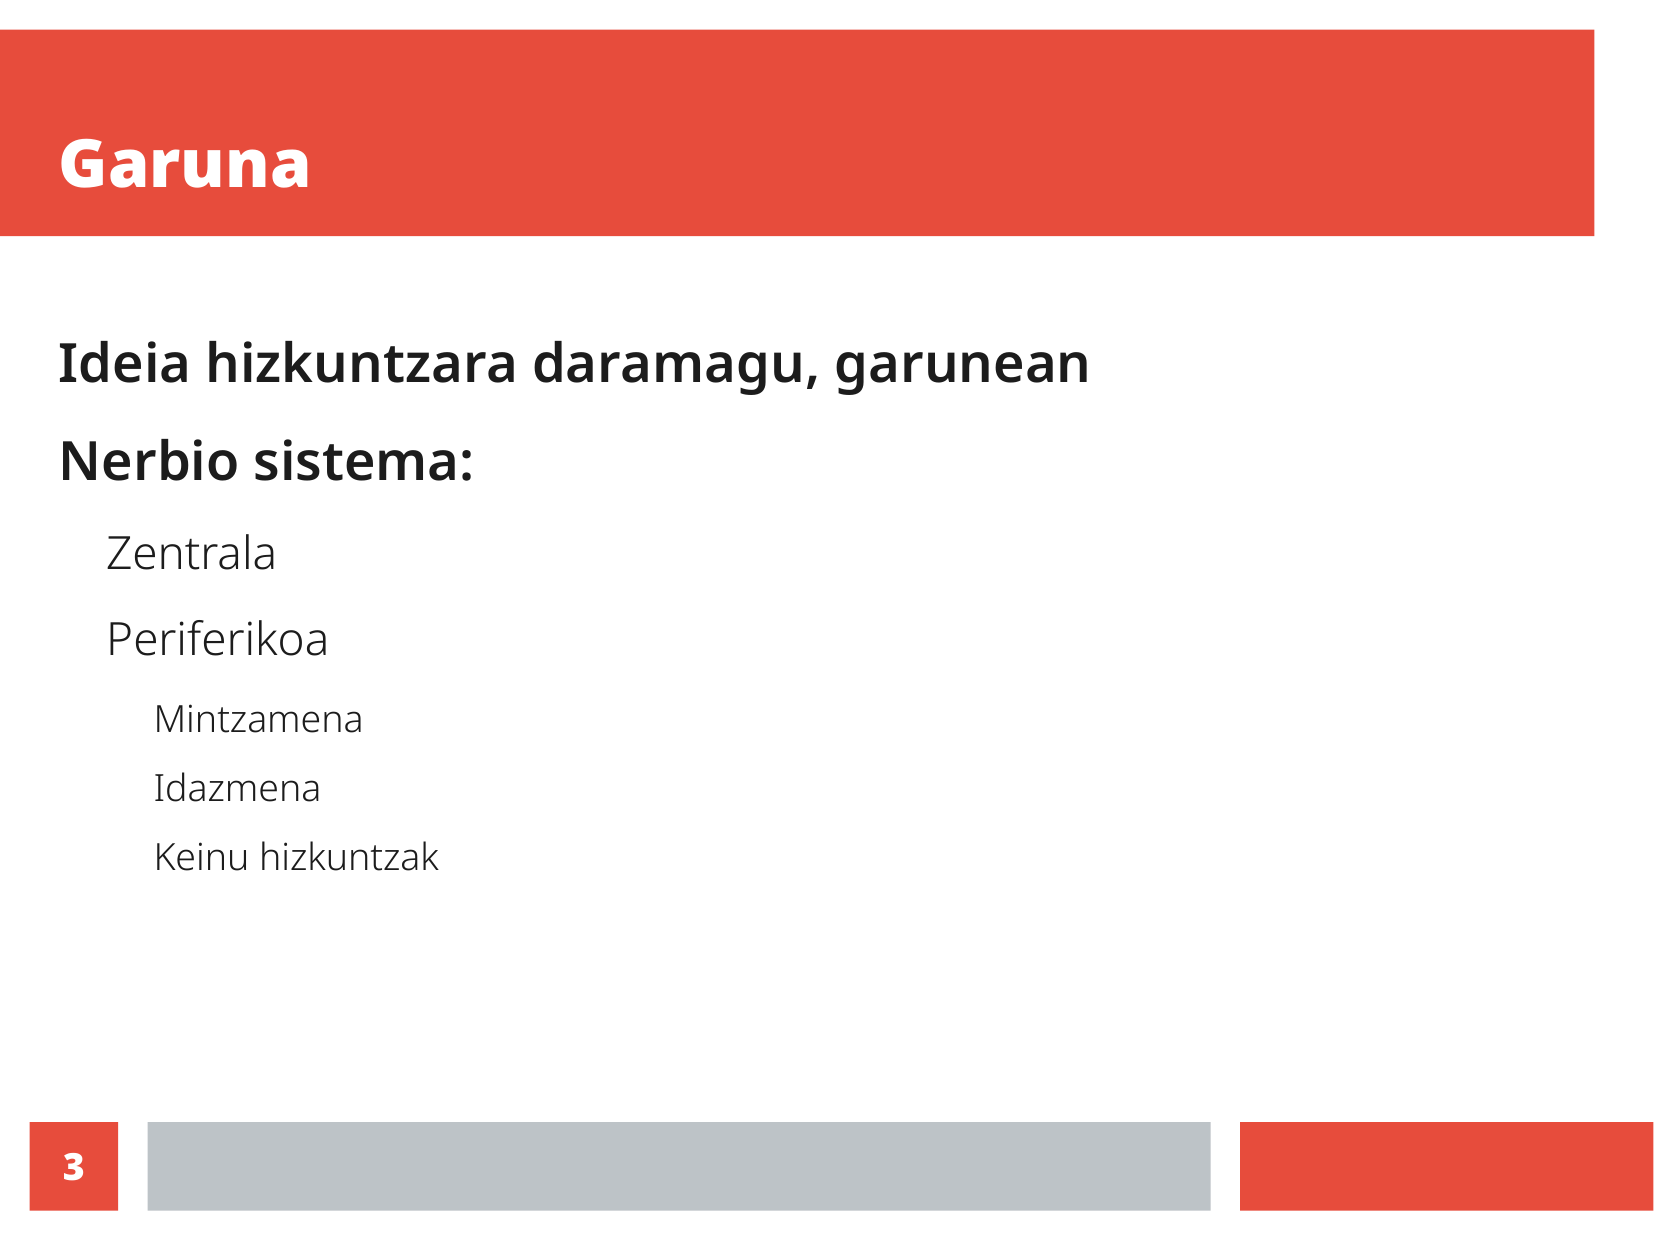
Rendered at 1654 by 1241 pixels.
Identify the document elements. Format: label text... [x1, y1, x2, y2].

title Garuna [59, 59, 1595, 207]
list Ideia hizkuntzara daramagu, garunean Nerbio sistema: Zentrala Periferikoa Mintzamena Idazmena Keinu hizkuntzak [59, 324, 1565, 1093]
